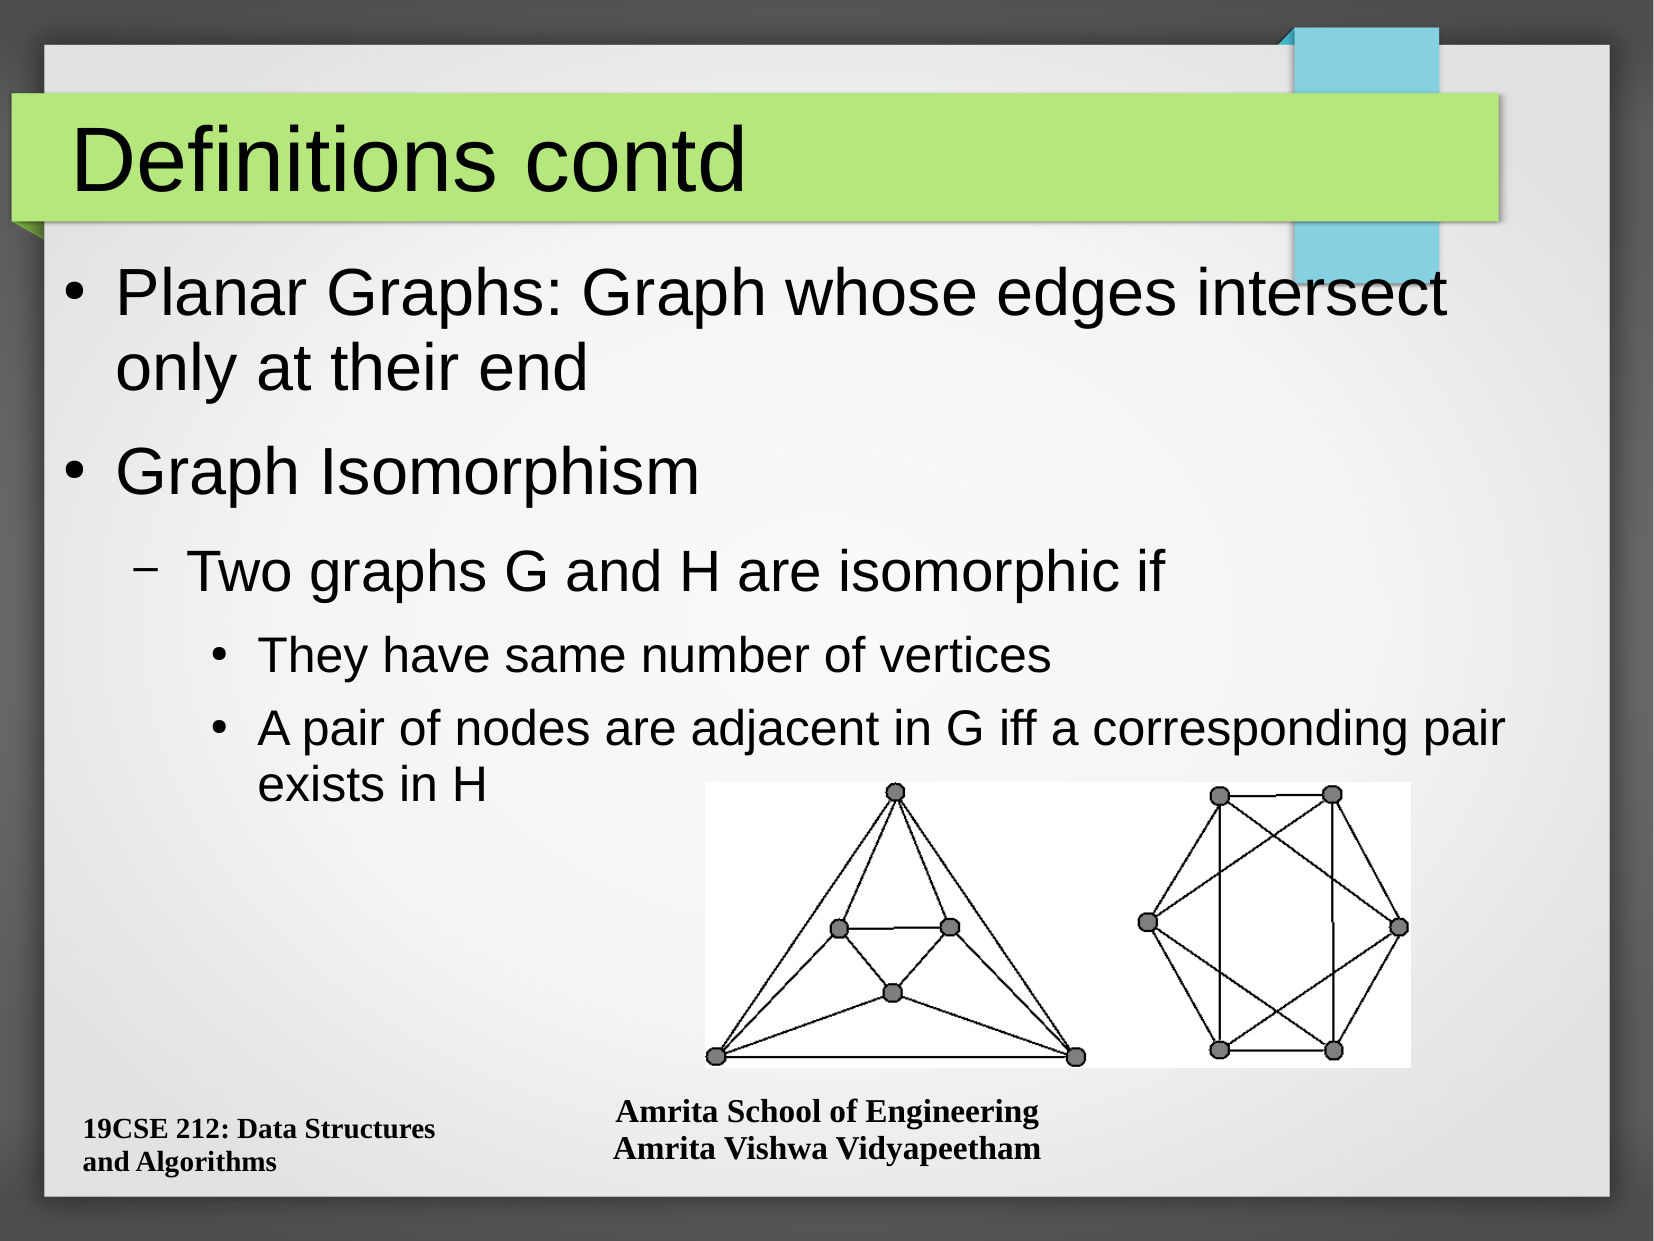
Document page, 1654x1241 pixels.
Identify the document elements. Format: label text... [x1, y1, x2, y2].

list Planar Graphs: Graph whose edges intersect only at their end Graph Isomorphism Two graphs G and H are isomorphic if They have same number of vertices A pair of nodes are adjacent in G iff a corresponding pair exists in H [45, 255, 1591, 975]
title Definitions contd [70, 106, 1229, 213]
picture [0, 0, 1654, 1241]
